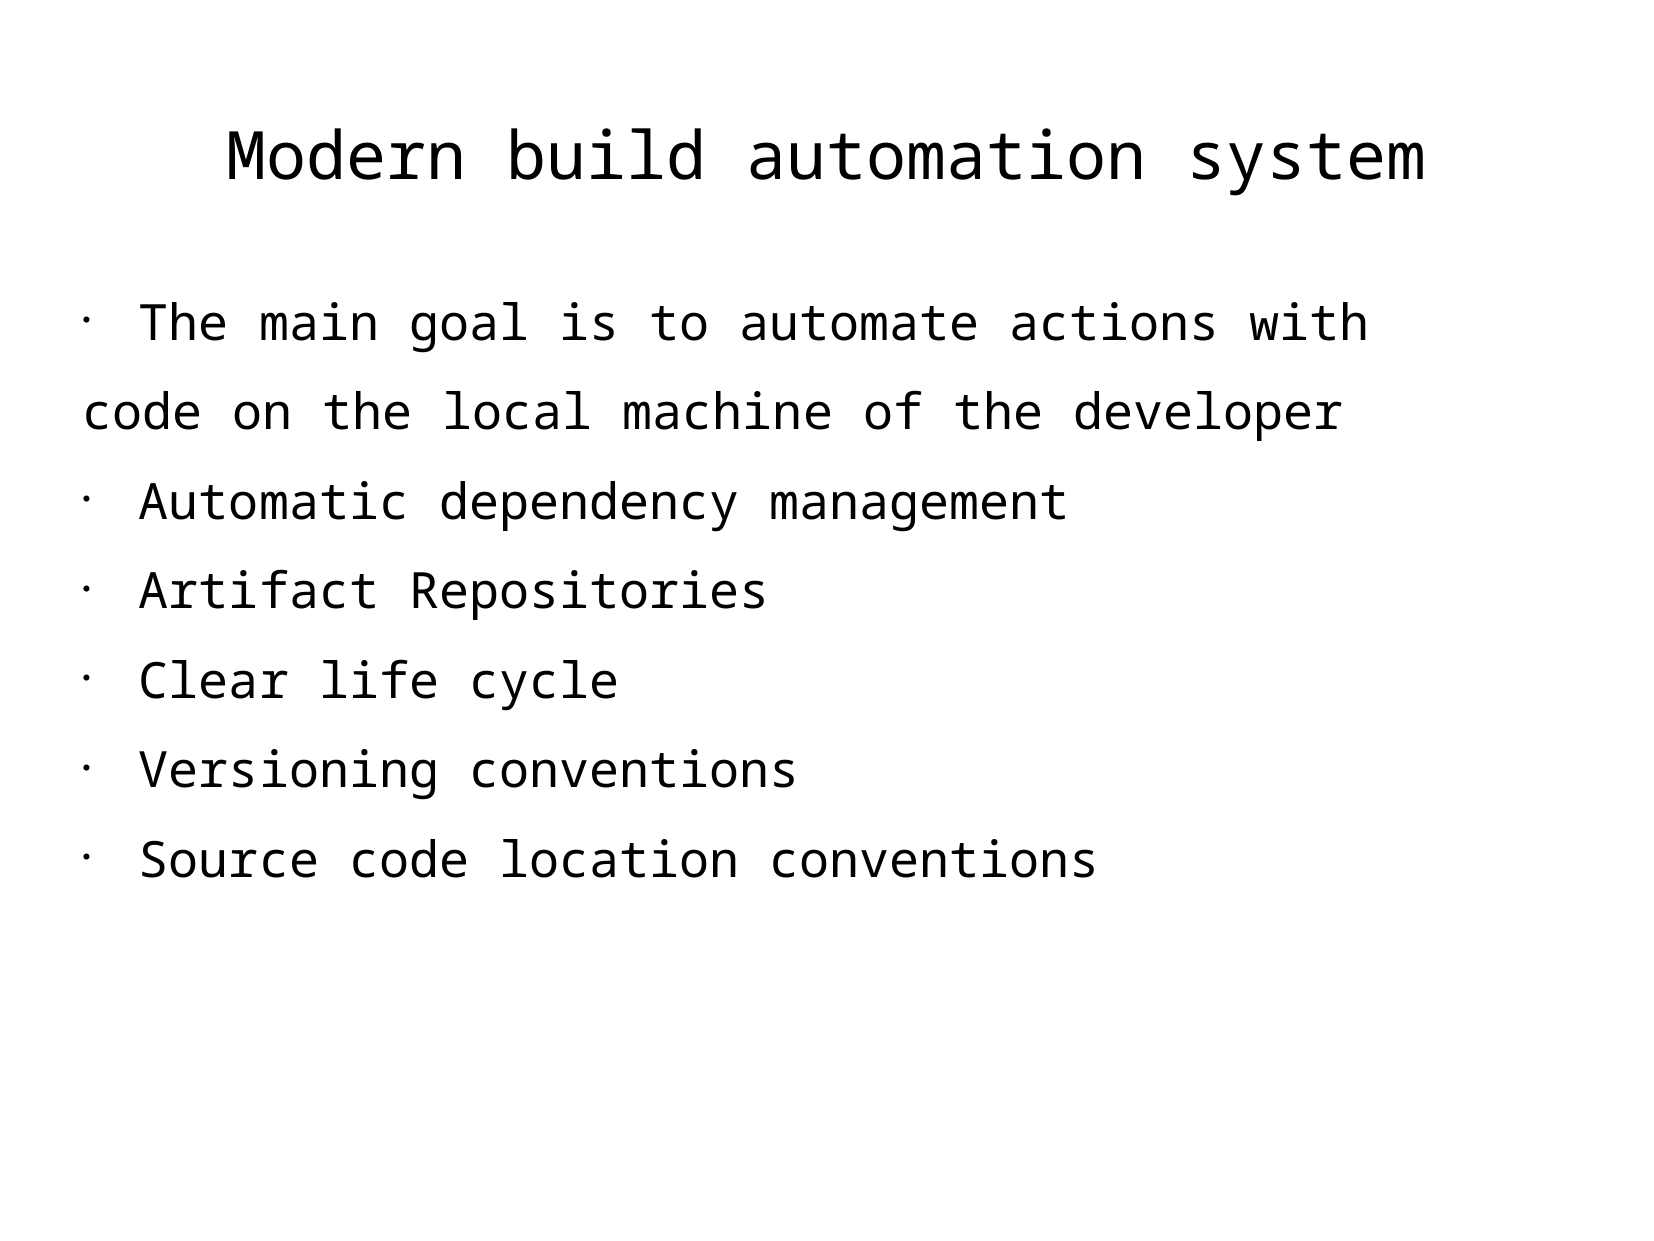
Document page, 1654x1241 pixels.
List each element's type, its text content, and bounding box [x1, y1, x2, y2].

list The main goal is to automate actions with code on the local machine of the developer Automatic dependency management Artifact Repositories Clear life cycle Versioning conventions Source code location conventions [82, 290, 1571, 1010]
title Modern build automation system [82, 49, 1571, 257]
